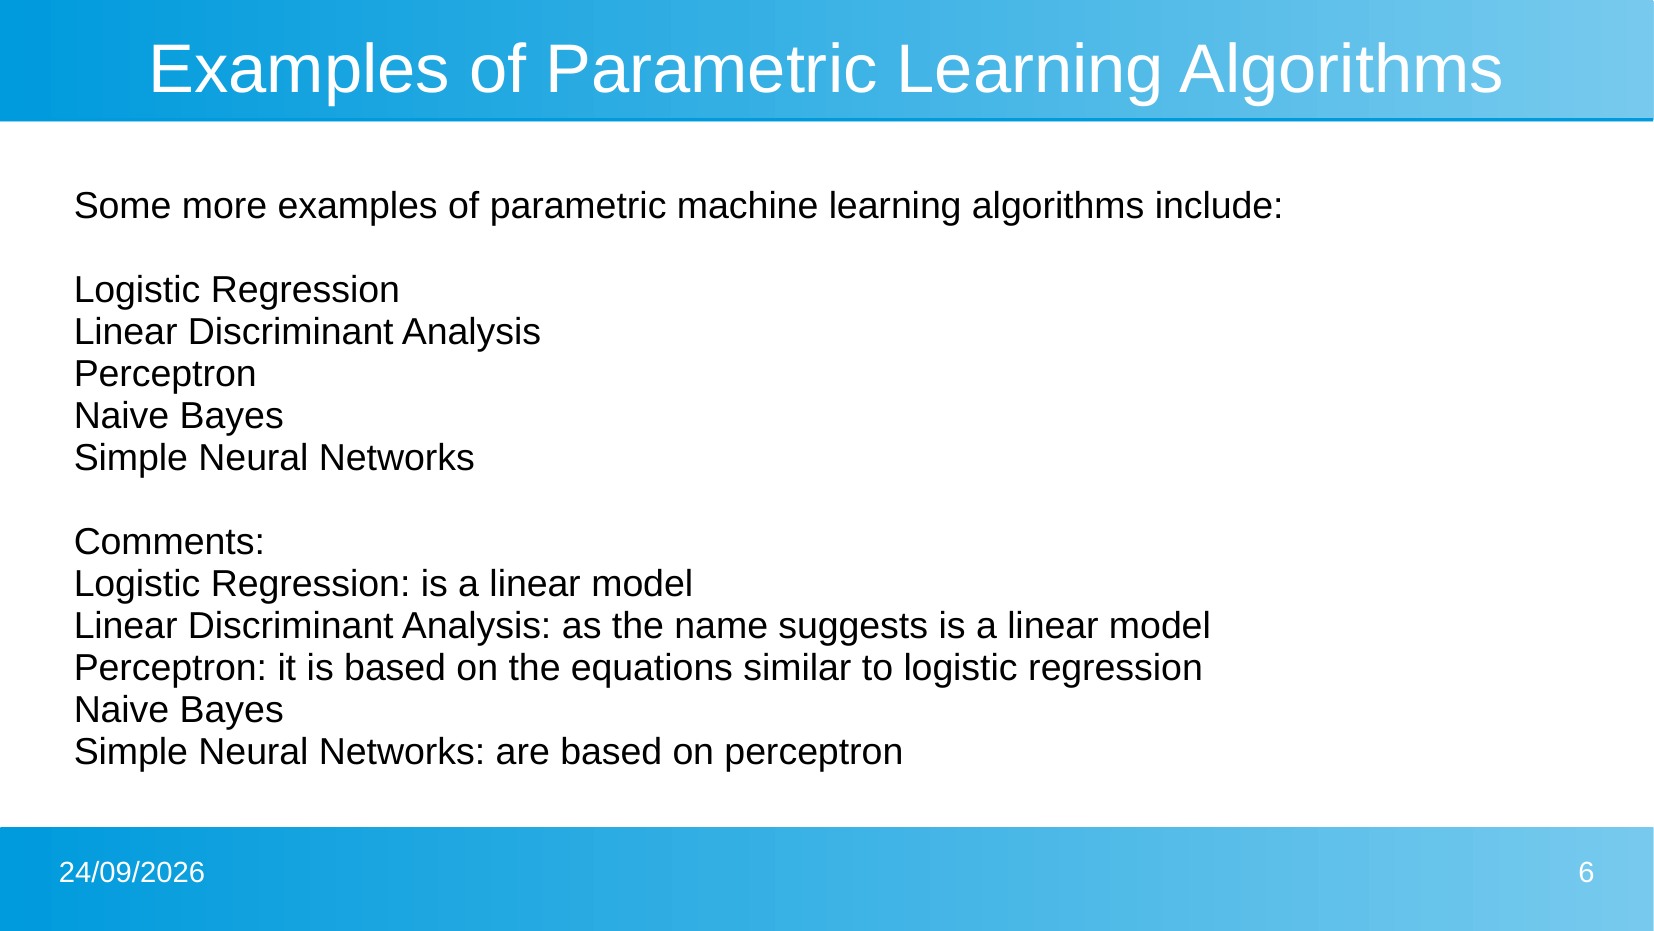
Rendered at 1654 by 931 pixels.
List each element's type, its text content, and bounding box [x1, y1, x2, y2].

title Examples of Parametric Learning Algorithms [59, 29, 1595, 108]
text_box Some more examples of parametric machine learning algorithms include: Logistic Regression Linear Discriminant Analysis Perceptron Naive Bayes Simple Neural Networks Comments: Logistic Regression: is a linear model Linear Discriminant Analysis: as the name suggests is a linear model Perceptron: it is based on the equations similar to logistic regression Naive Bayes Simple Neural Networks: are based on perceptron [59, 177, 1536, 822]
